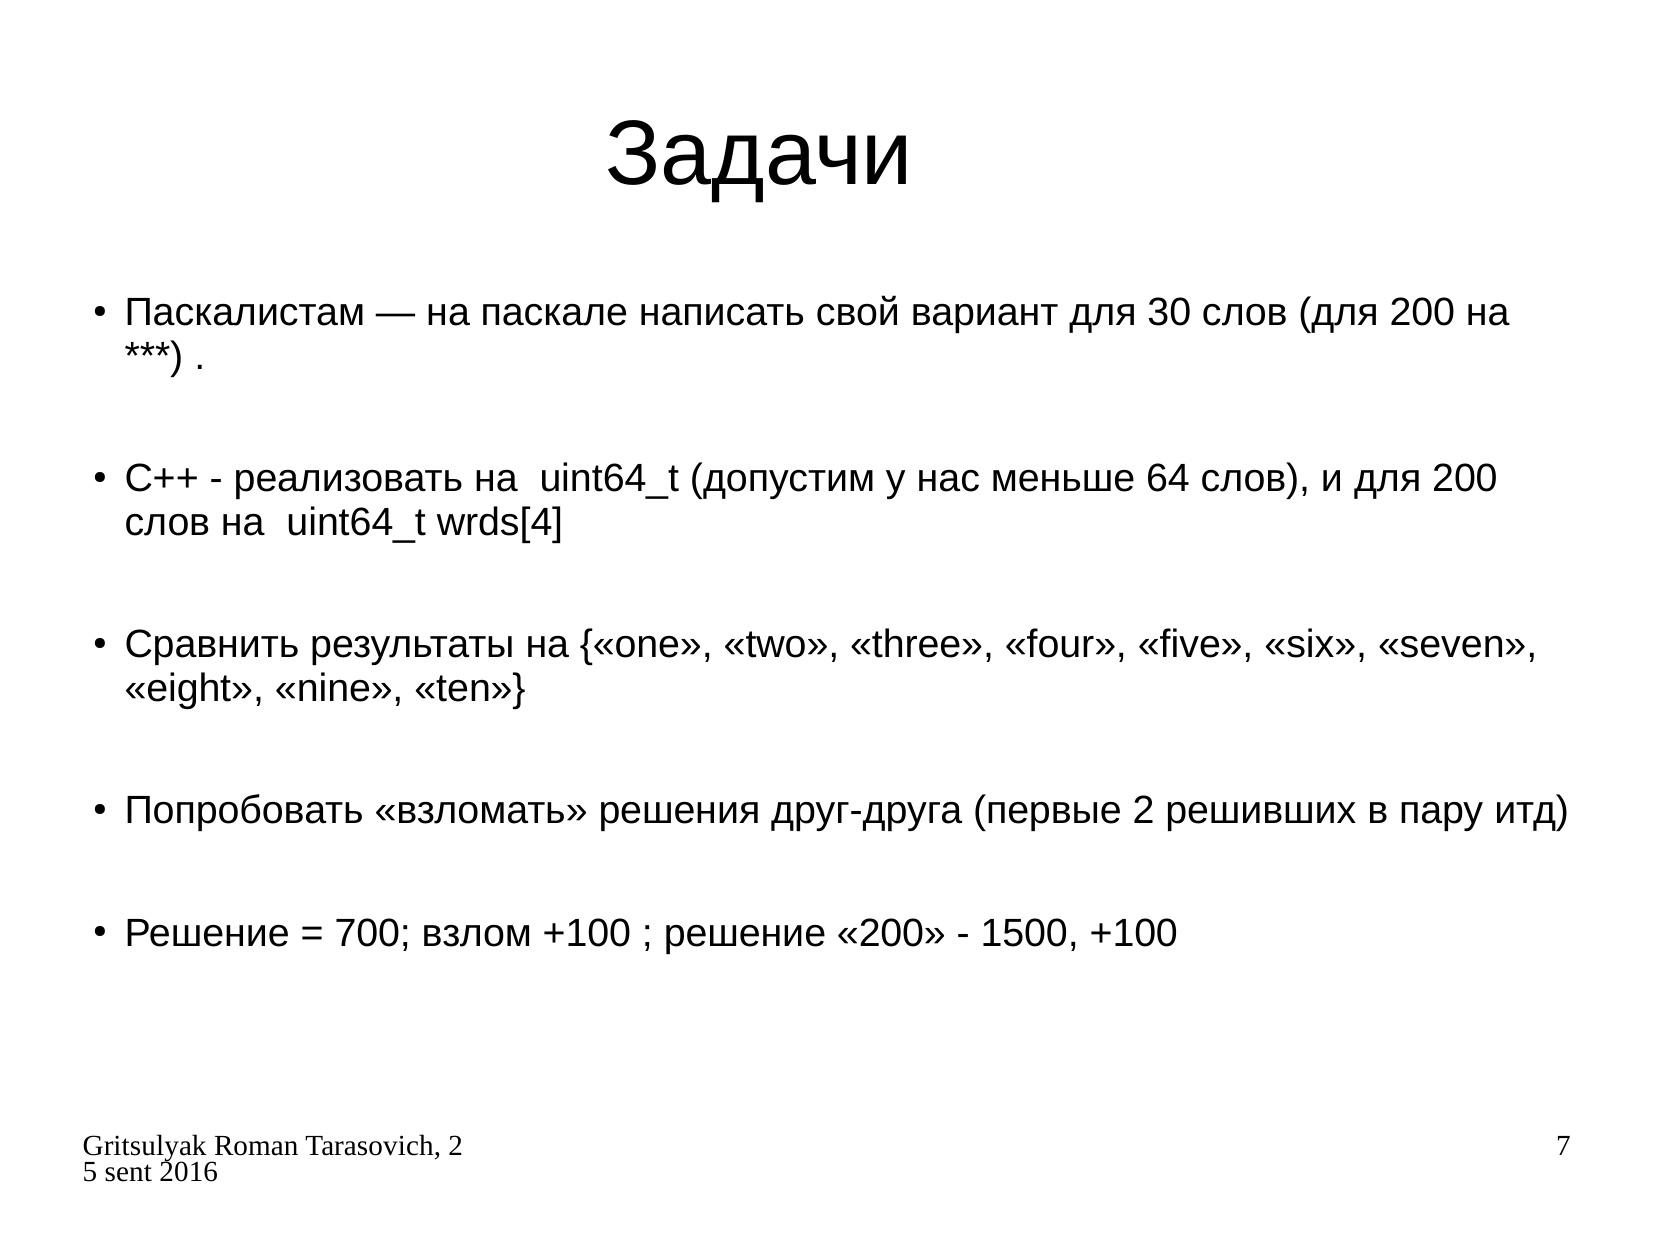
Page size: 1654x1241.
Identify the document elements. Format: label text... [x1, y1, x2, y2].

title Задачи [82, 49, 1571, 257]
list Паскалистам — на паскале написать свой вариант для 30 слов (для 200 на ***) . С++ - реализовать на uint64_t (допустим у нас меньше 64 слов), и для 200 слов на uint64_t wrds[4] Сравнить результаты на {«one», «two», «three», «four», «five», «six», «seven», «eight», «nine», «ten»} Попробовать «взломать» решения друг-друга (первые 2 решивших в пару итд) Решение = 700; взлом +100 ; решение «200» - 1500, +100 [82, 290, 1571, 1010]
